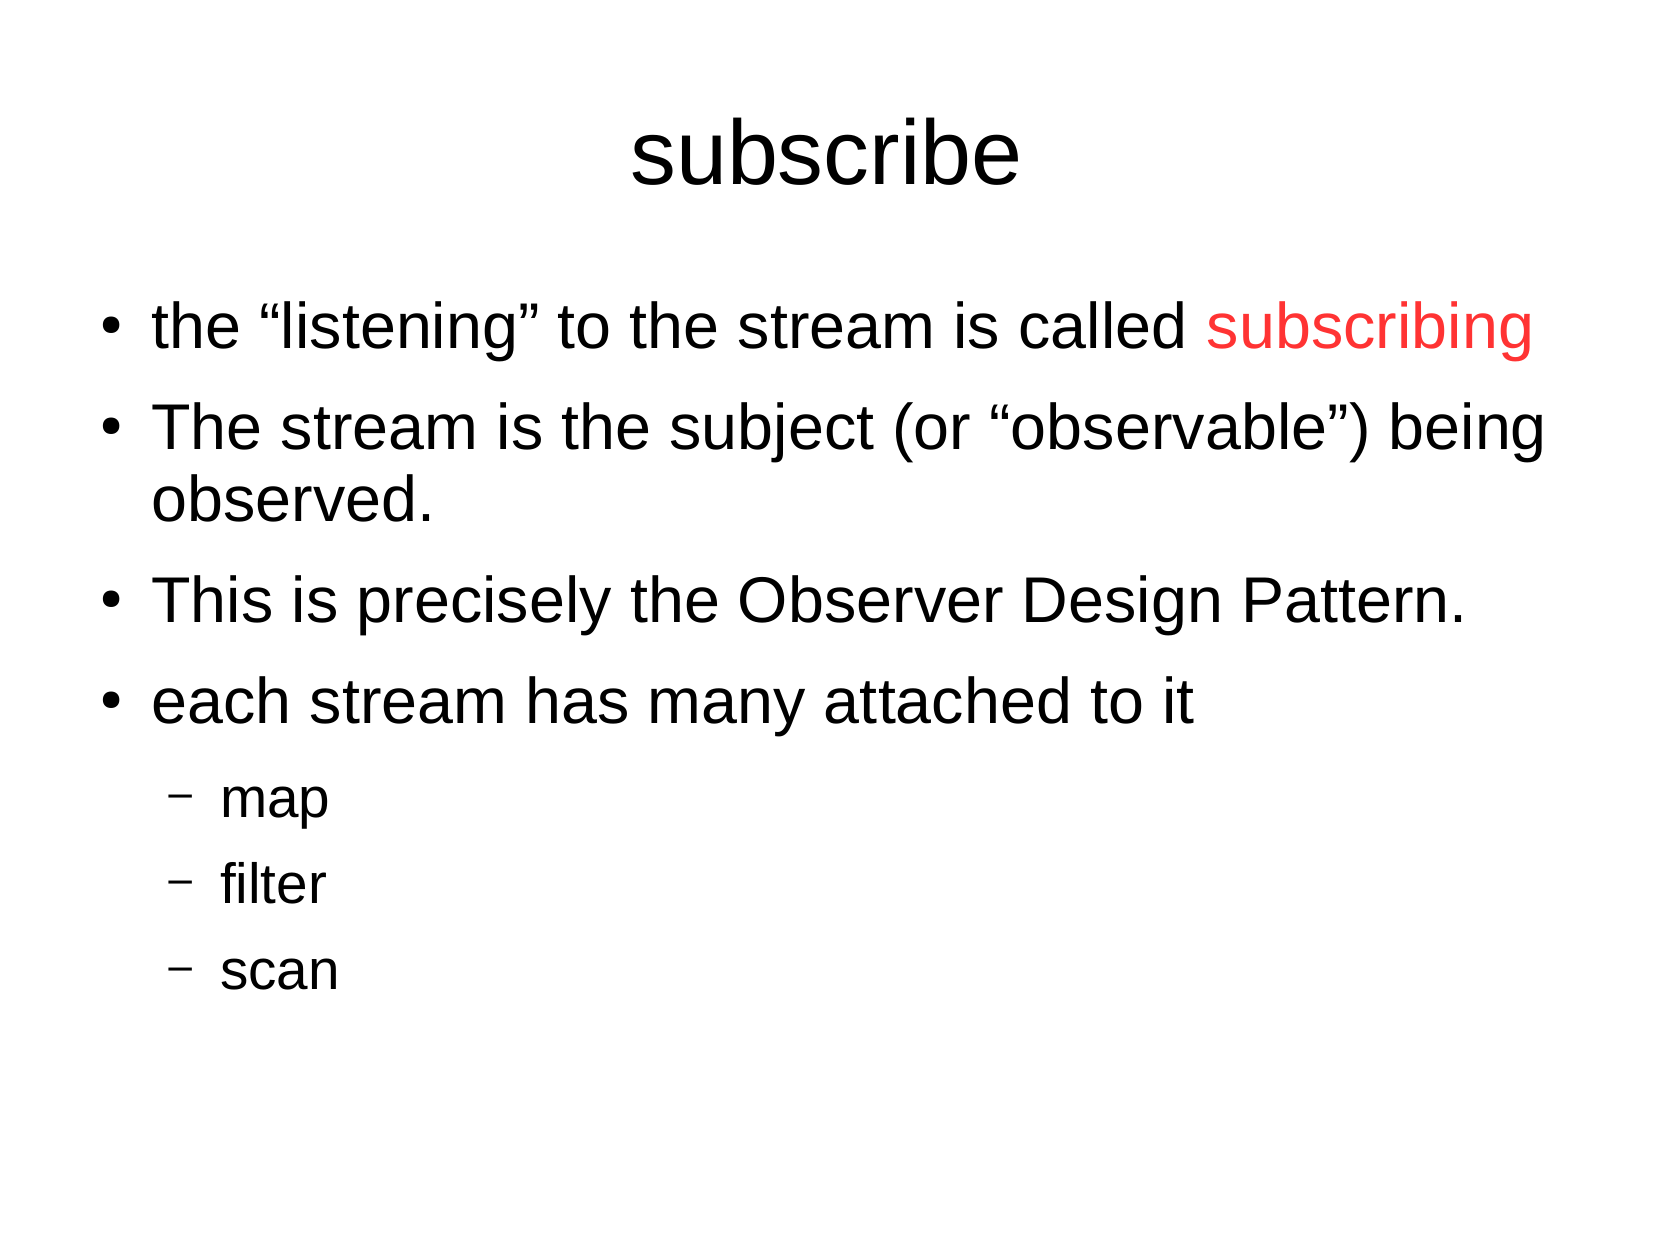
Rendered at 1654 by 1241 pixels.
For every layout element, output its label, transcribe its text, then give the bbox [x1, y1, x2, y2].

list the “listening” to the stream is called subscribing The stream is the subject (or “observable”) being observed. This is precisely the Observer Design Pattern. each stream has many attached to it map filter scan [82, 290, 1571, 1010]
title subscribe [82, 49, 1571, 257]
